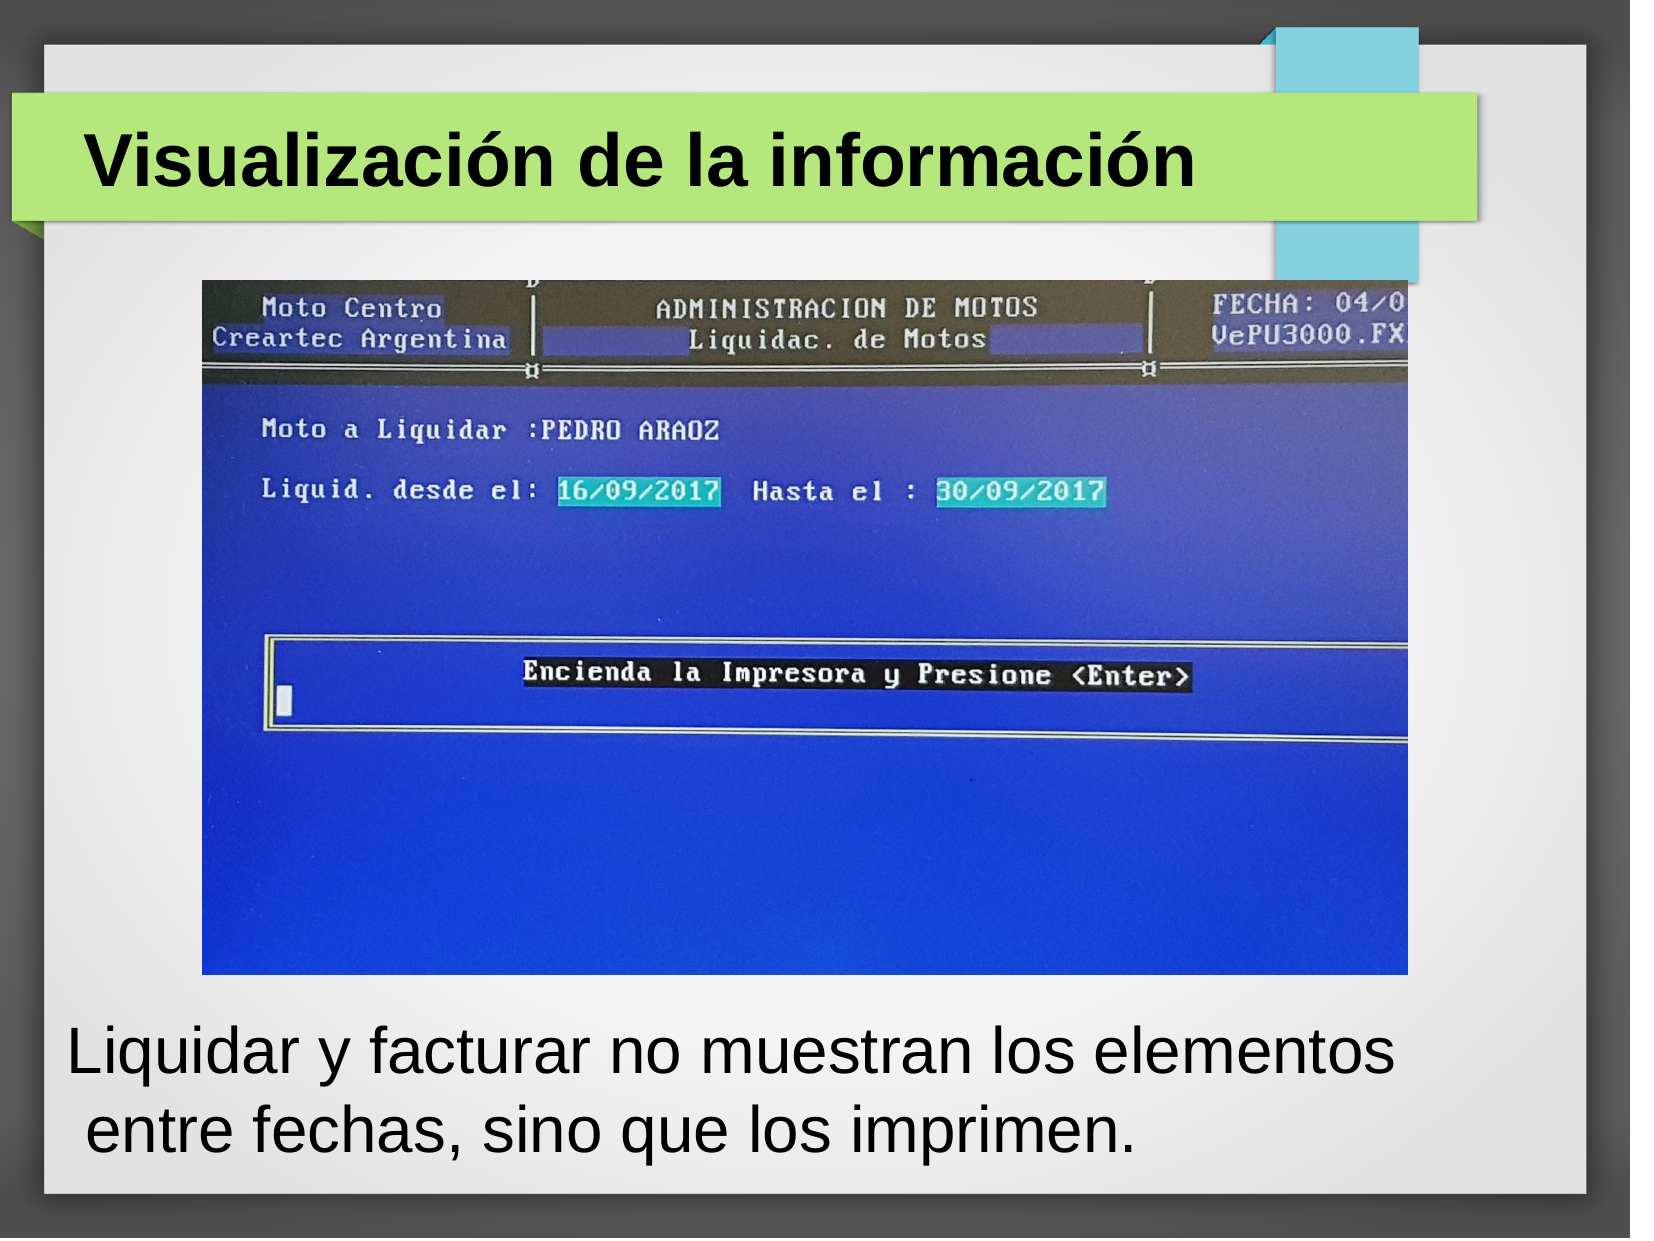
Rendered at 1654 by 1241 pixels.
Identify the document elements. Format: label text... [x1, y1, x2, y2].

text_box Liquidar y facturar no muestran los elementos entre fechas, sino que los imprimen. [50, 1007, 1581, 1185]
picture [0, 0, 1630, 1238]
text_box Visualización de la información [83, 112, 1473, 201]
